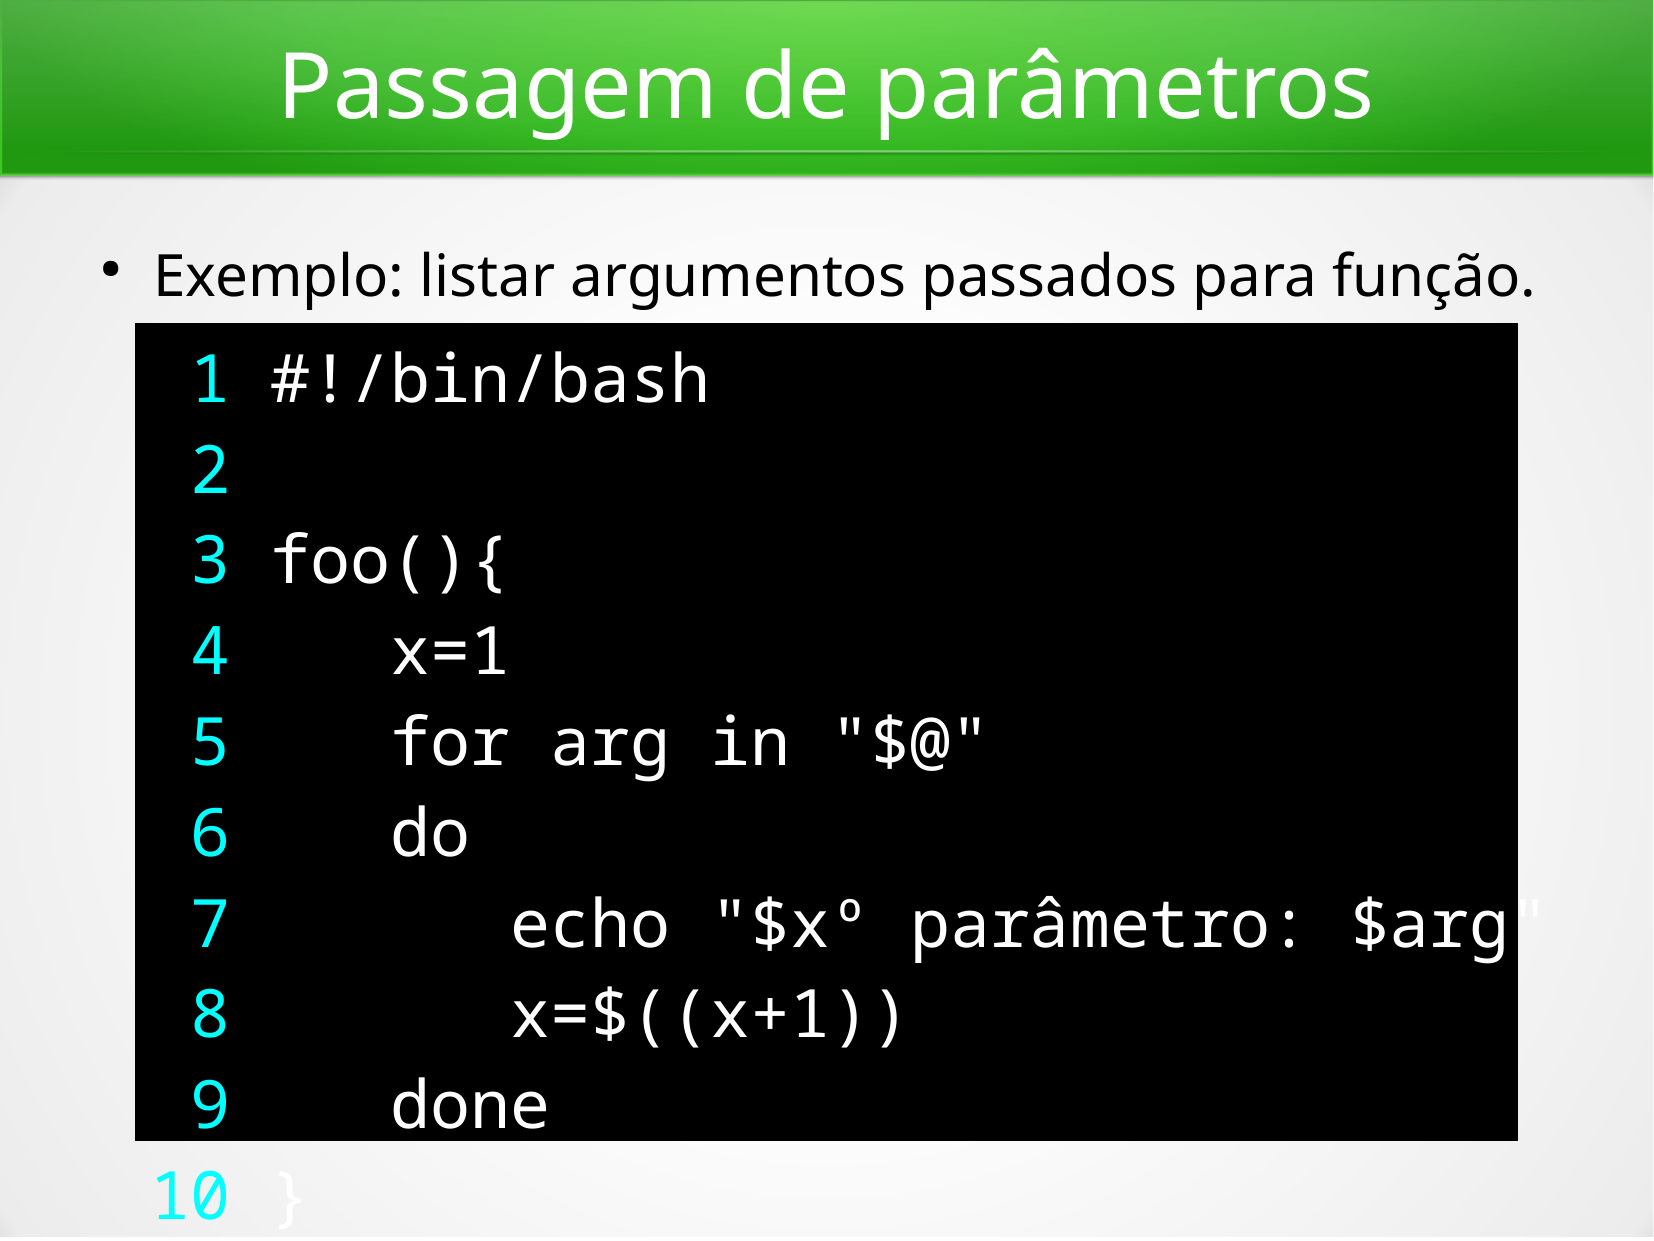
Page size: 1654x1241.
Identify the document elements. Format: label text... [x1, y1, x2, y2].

text_box 1 #!/bin/bash 2 3 foo(){ 4 x=1 5 for arg in "$@" 6 do 7 echo "$xº parâmetro: $arg" 8 x=$((x+1)) 9 done 10 } 11 12 foo 1 '2 3' 4 5 'olá mundo' [135, 461, 1518, 1141]
title Passagem de parâmetros [82, 11, 1571, 154]
list Exemplo: listar argumentos passados para função. [82, 225, 1571, 461]
picture [0, 0, 1654, 1237]
